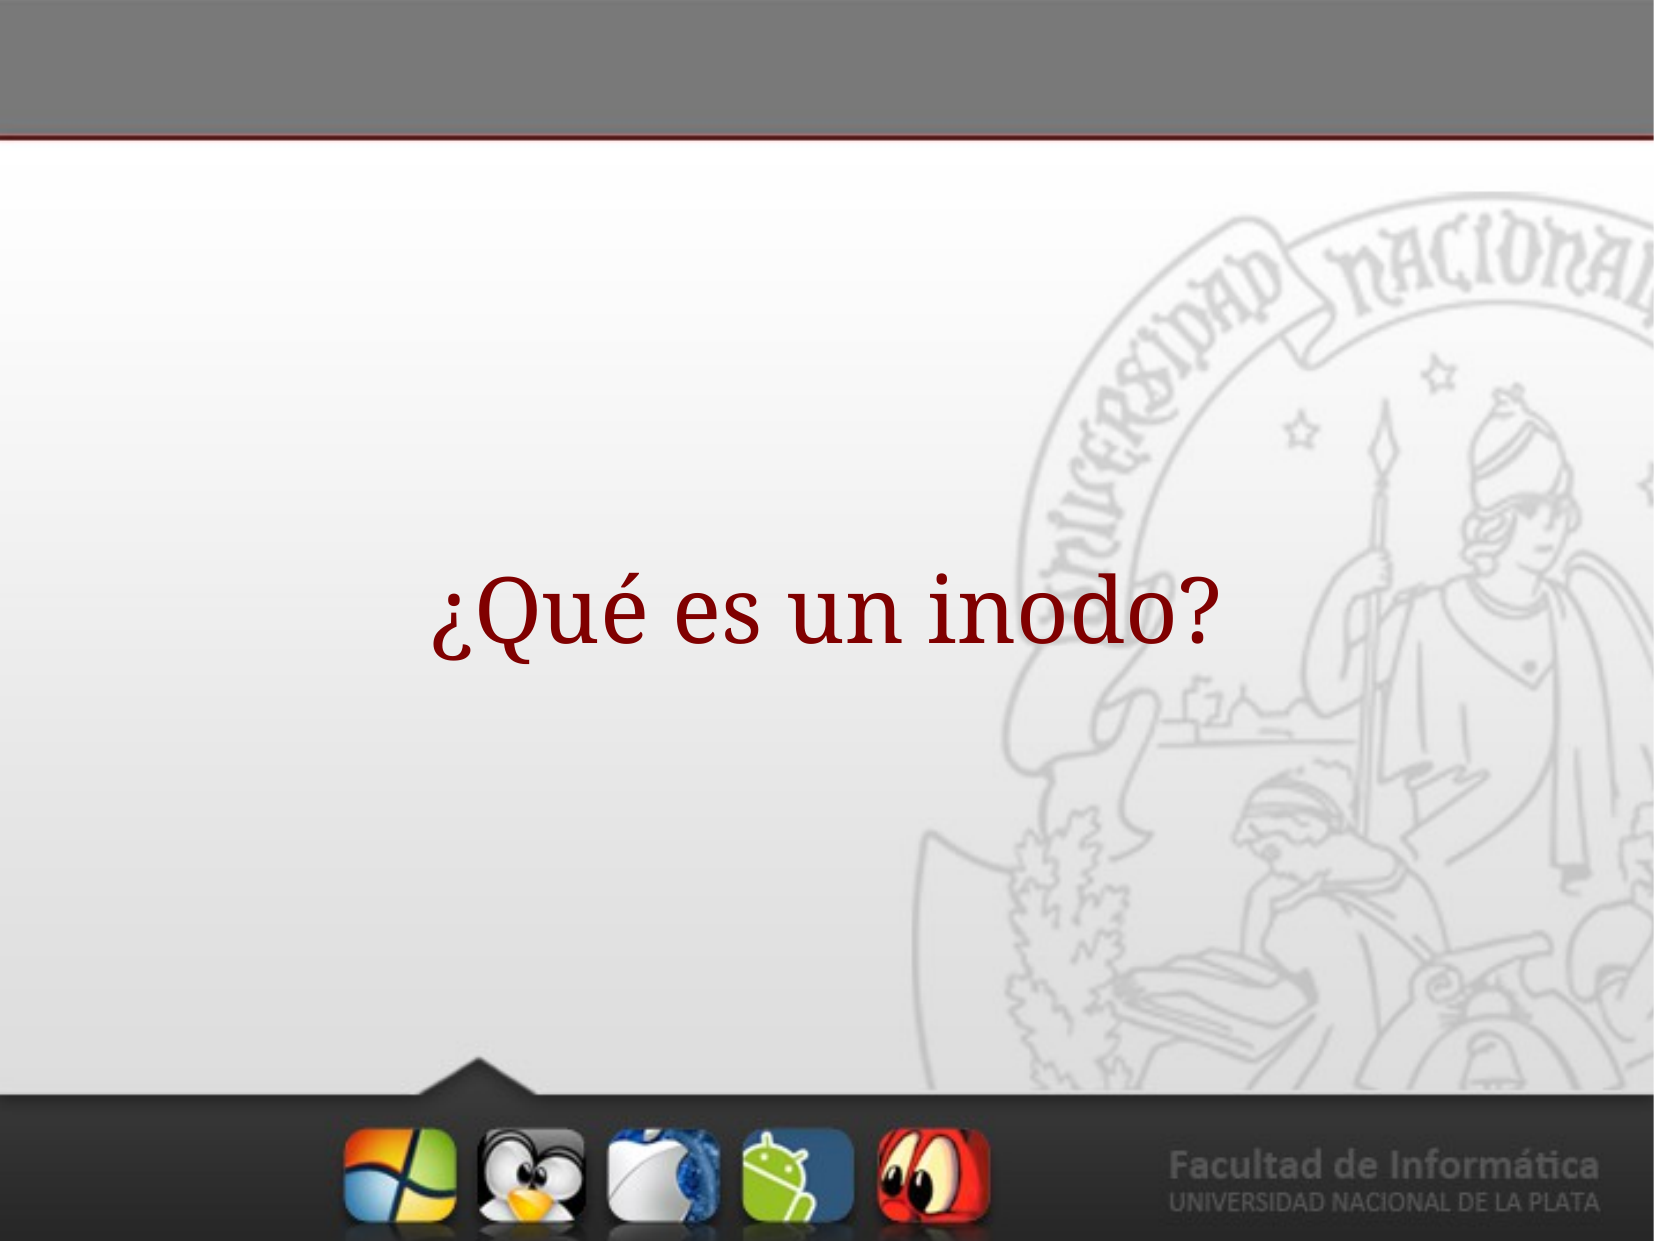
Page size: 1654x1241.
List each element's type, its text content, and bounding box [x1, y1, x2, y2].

subtitle ¿Qué es un inodo? [82, 153, 1571, 1063]
picture [0, 0, 1654, 1241]
